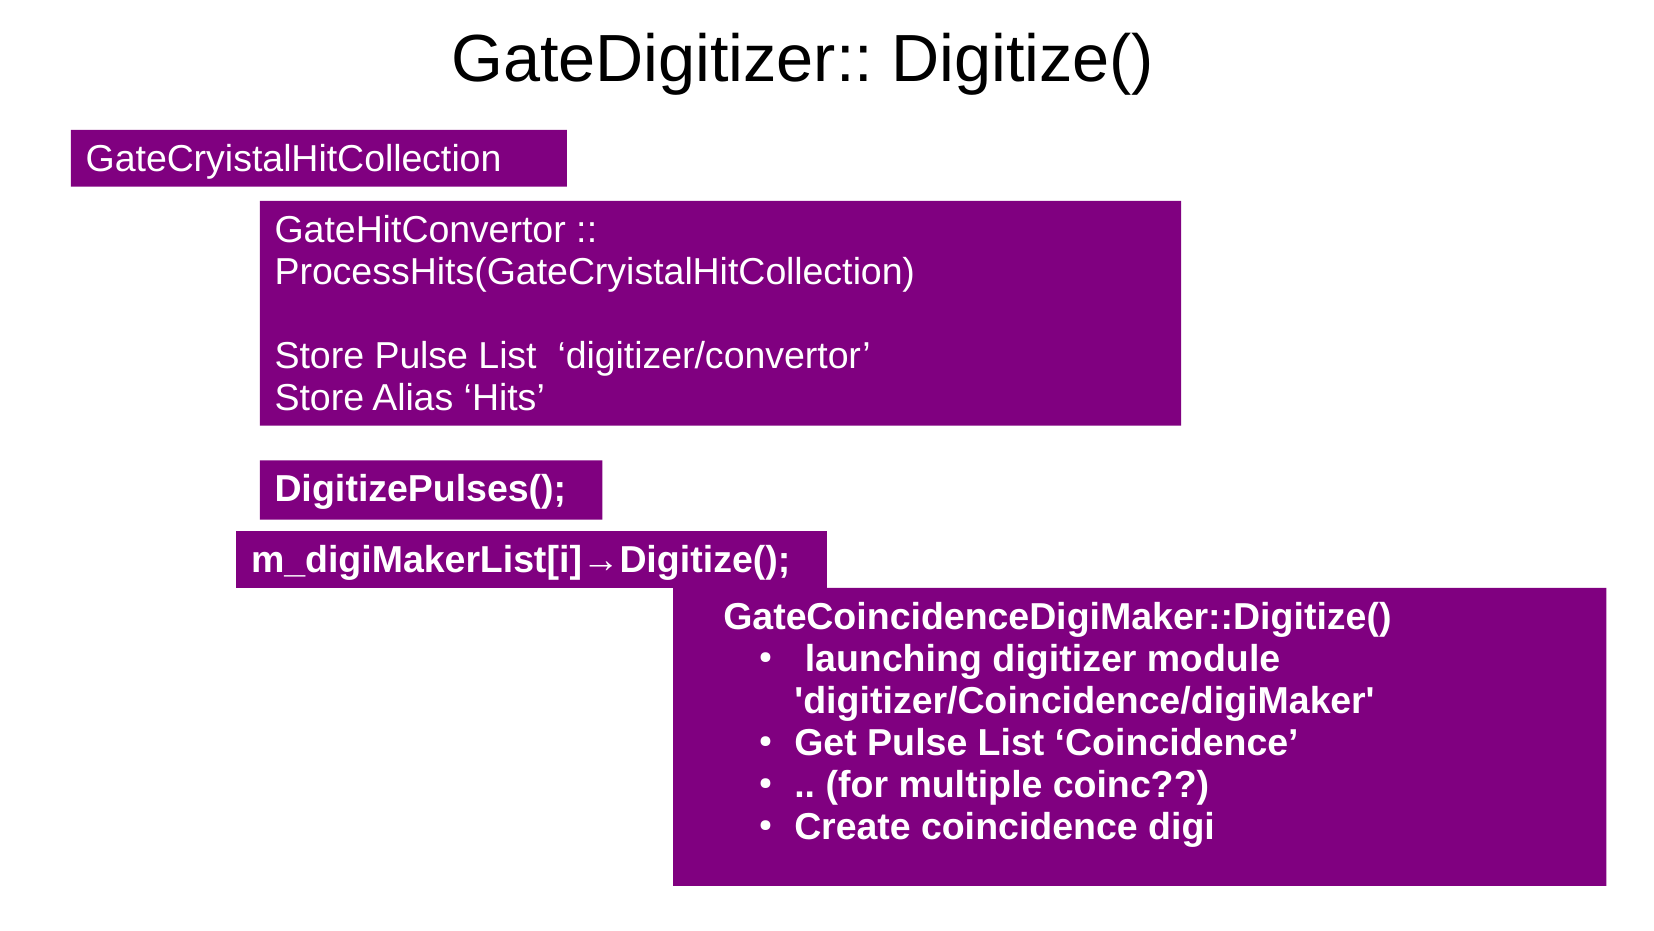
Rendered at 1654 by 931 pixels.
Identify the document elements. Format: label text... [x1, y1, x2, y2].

text_box DigitizePulses(); [259, 460, 603, 520]
title GateDigitizer:: Digitize() [59, 20, 1548, 96]
text_box m_digiMakerList[i]→Digitize(); [236, 531, 827, 588]
text_box GateCoincidenceDigiMaker::Digitize() launching digitizer module 'digitizer/Coincidence/digiMaker' Get Pulse List ‘Coincidence’ .. (for multiple coinc??) Create coincidence digi [673, 587, 1607, 886]
text_box GateHitConvertor :: ProcessHits(GateCryistalHitCollection) Store Pulse List ‘digitizer/convertor’ Store Alias ‘Hits’ [259, 200, 1182, 426]
text_box GateCryistalHitCollection [70, 129, 567, 187]
